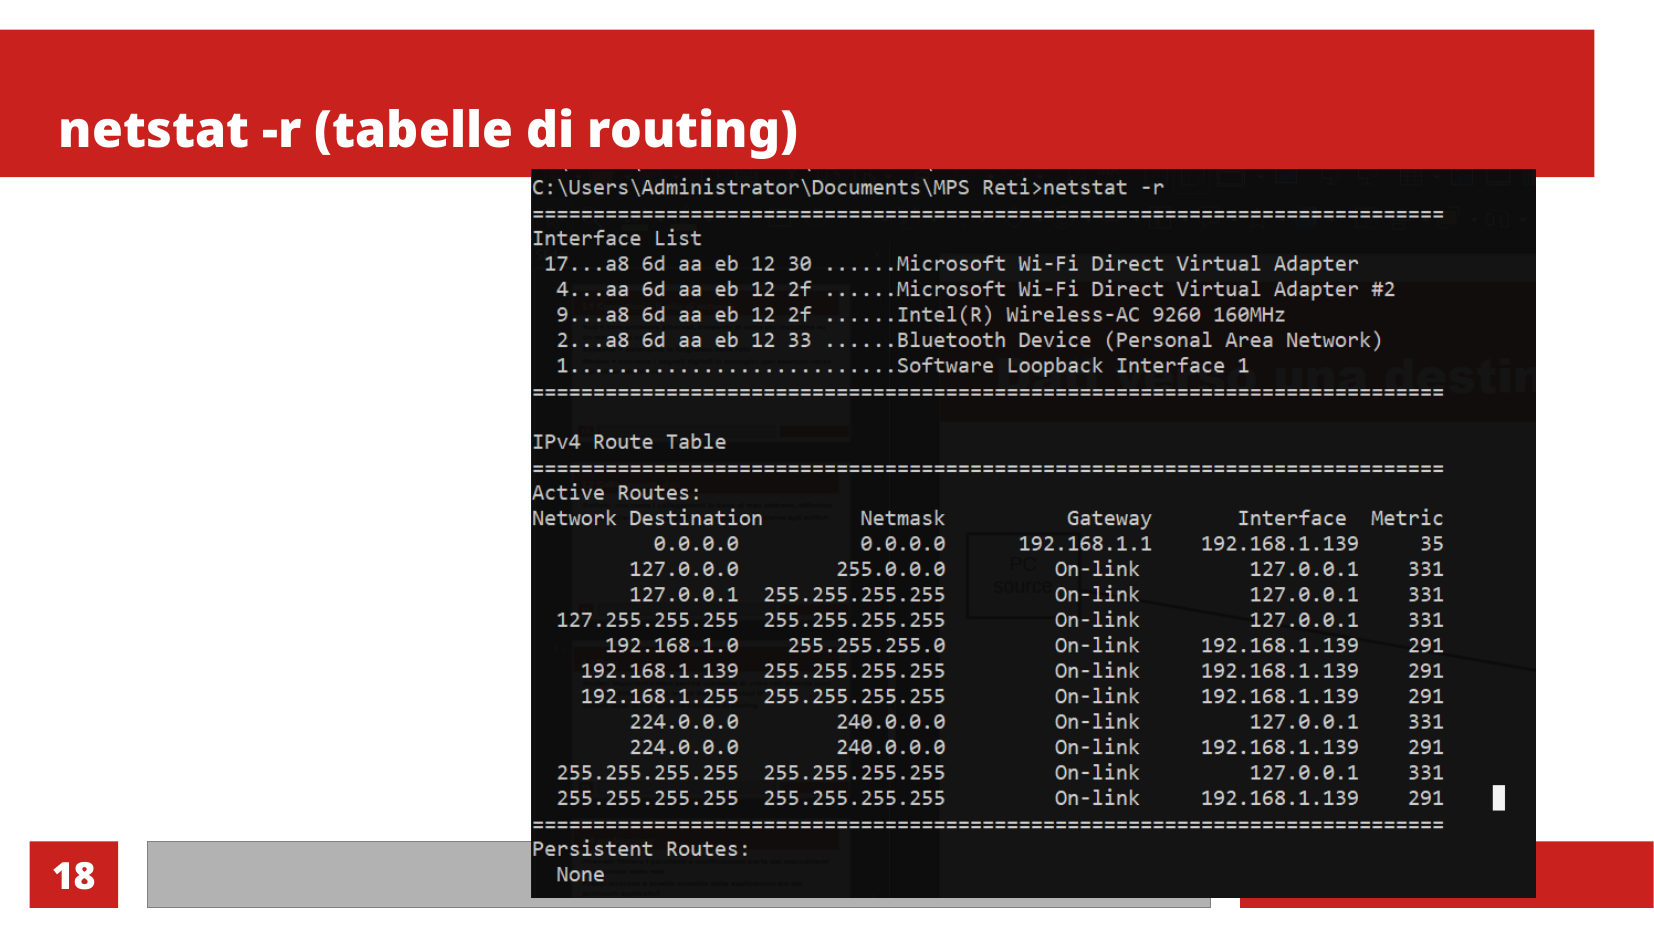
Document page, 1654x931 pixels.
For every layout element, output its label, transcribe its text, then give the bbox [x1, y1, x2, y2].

picture [531, 169, 1536, 898]
title netstat -r (tabelle di routing) [59, 44, 1595, 163]
